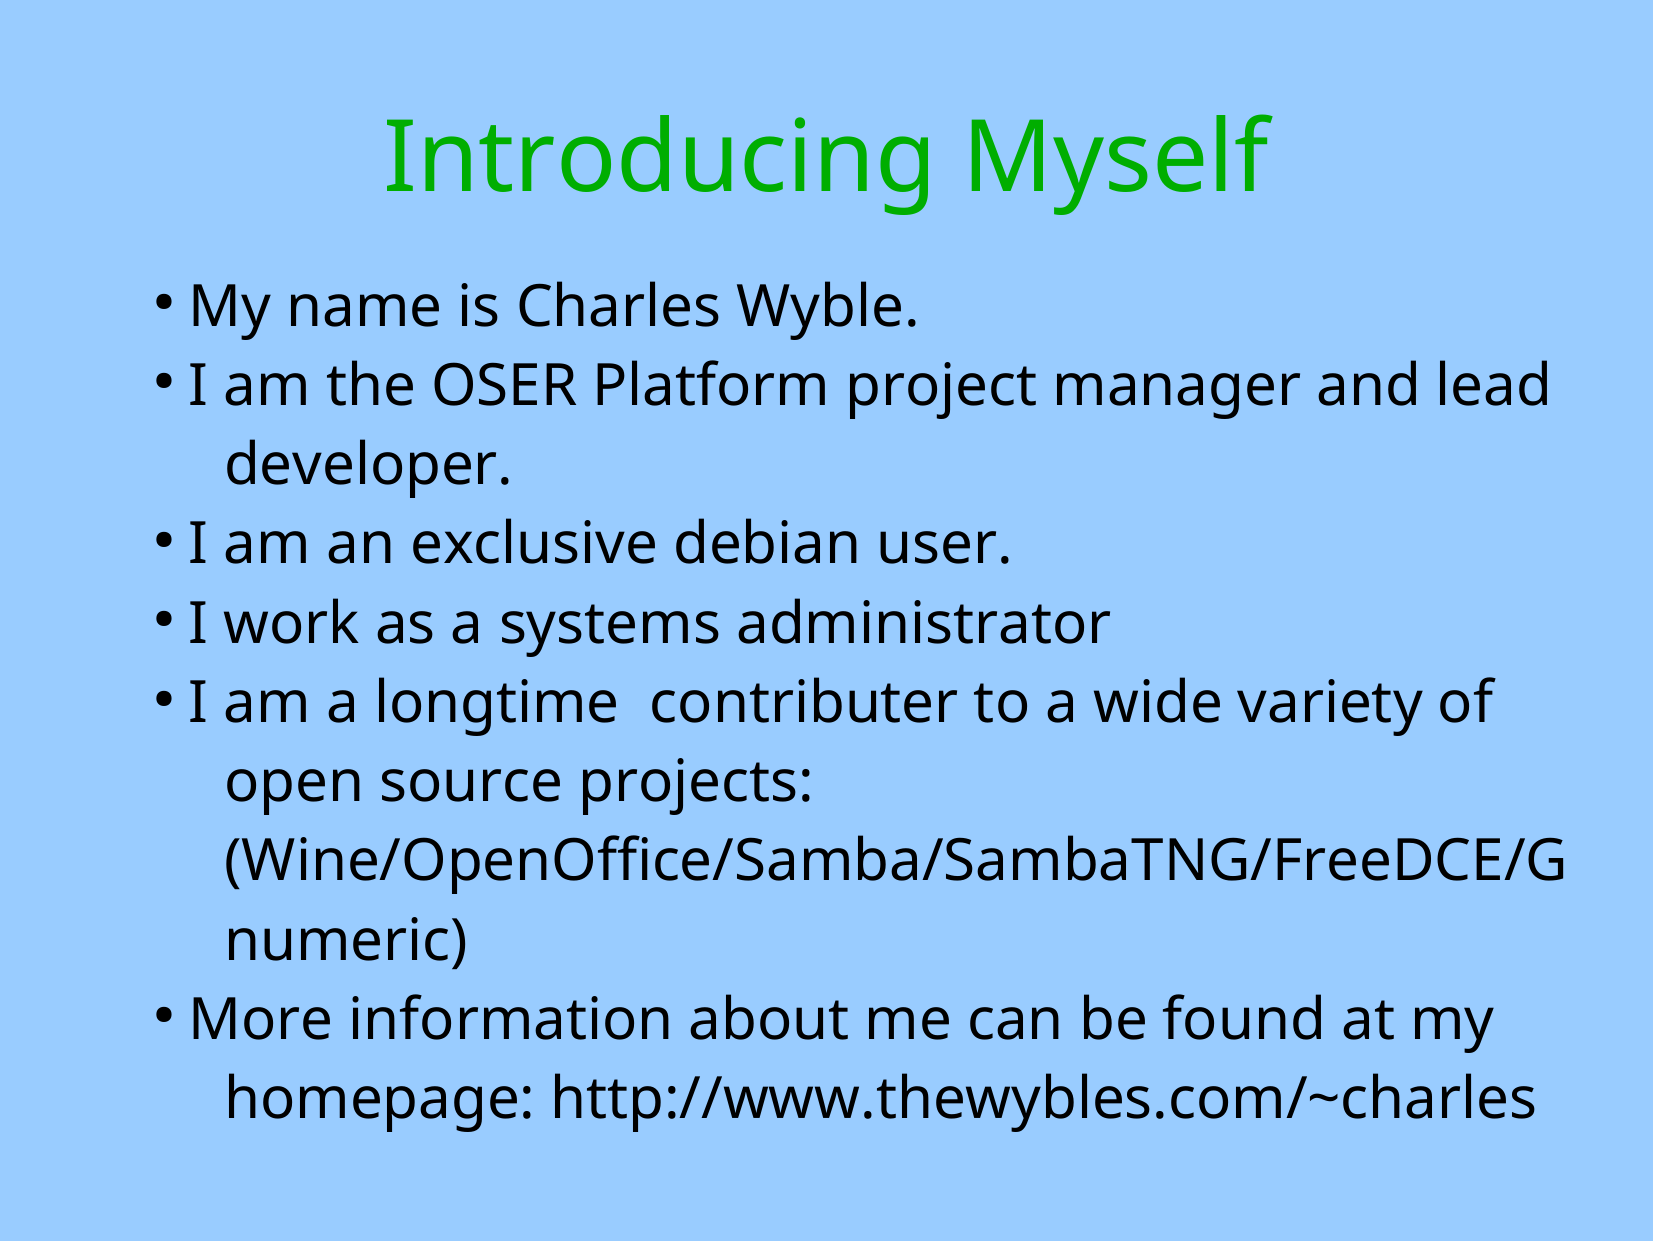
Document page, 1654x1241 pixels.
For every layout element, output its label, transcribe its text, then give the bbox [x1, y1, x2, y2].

text_box My name is Charles Wyble. I am the OSER Platform project manager and lead developer. I am an exclusive debian user. I work as a systems administrator I am a longtime contributer to a wide variety of open source projects: (Wine/OpenOffice/Samba/SambaTNG/FreeDCE/Gnumeric) More information about me can be found at my homepage: http://www.thewybles.com/~charles [82, 290, 1571, 1109]
title Introducing Myself [82, 49, 1571, 257]
